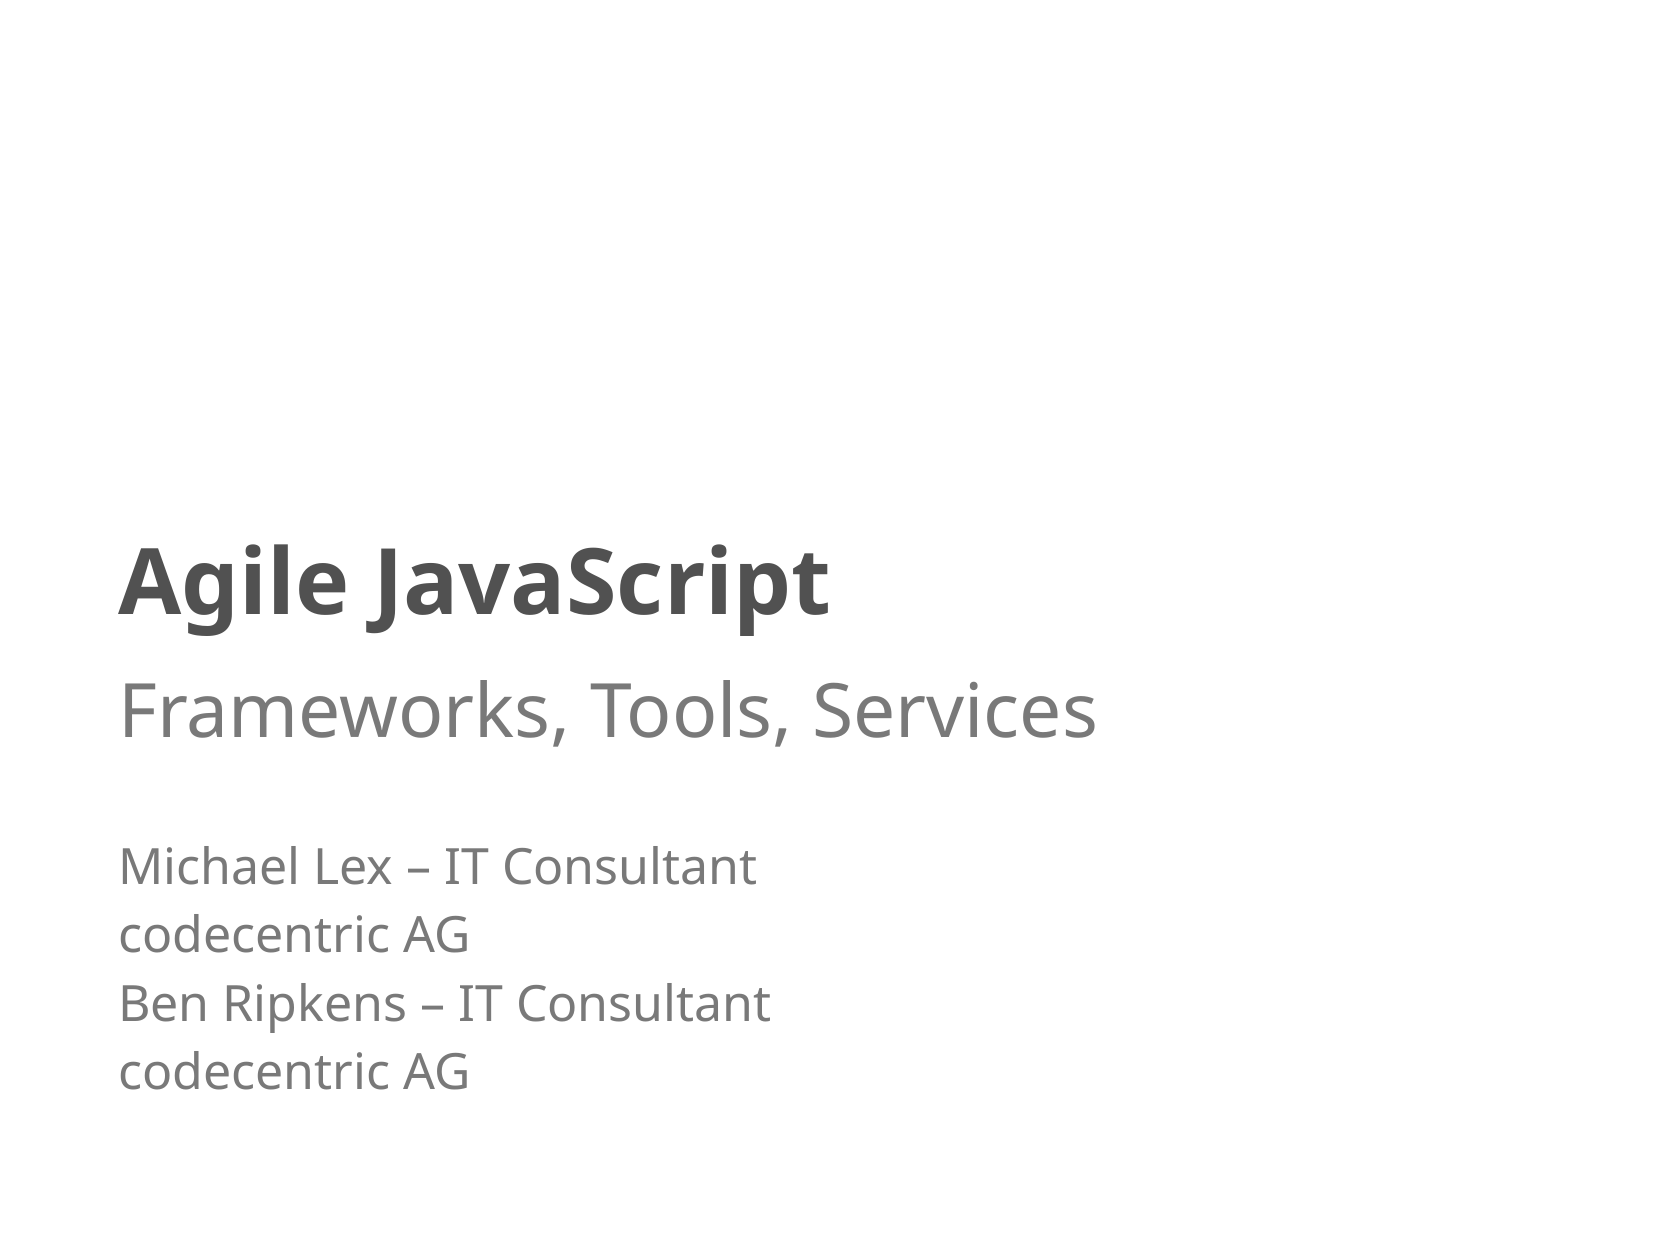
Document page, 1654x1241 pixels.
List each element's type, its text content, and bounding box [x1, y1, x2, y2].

title Michael Lex – IT Consultant codecentric AG Ben Ripkens – IT Consultant codecentric AG [118, 814, 1607, 1121]
title Frameworks, Tools, Services [118, 643, 1607, 774]
title Agile JavaScript [118, 513, 1607, 643]
